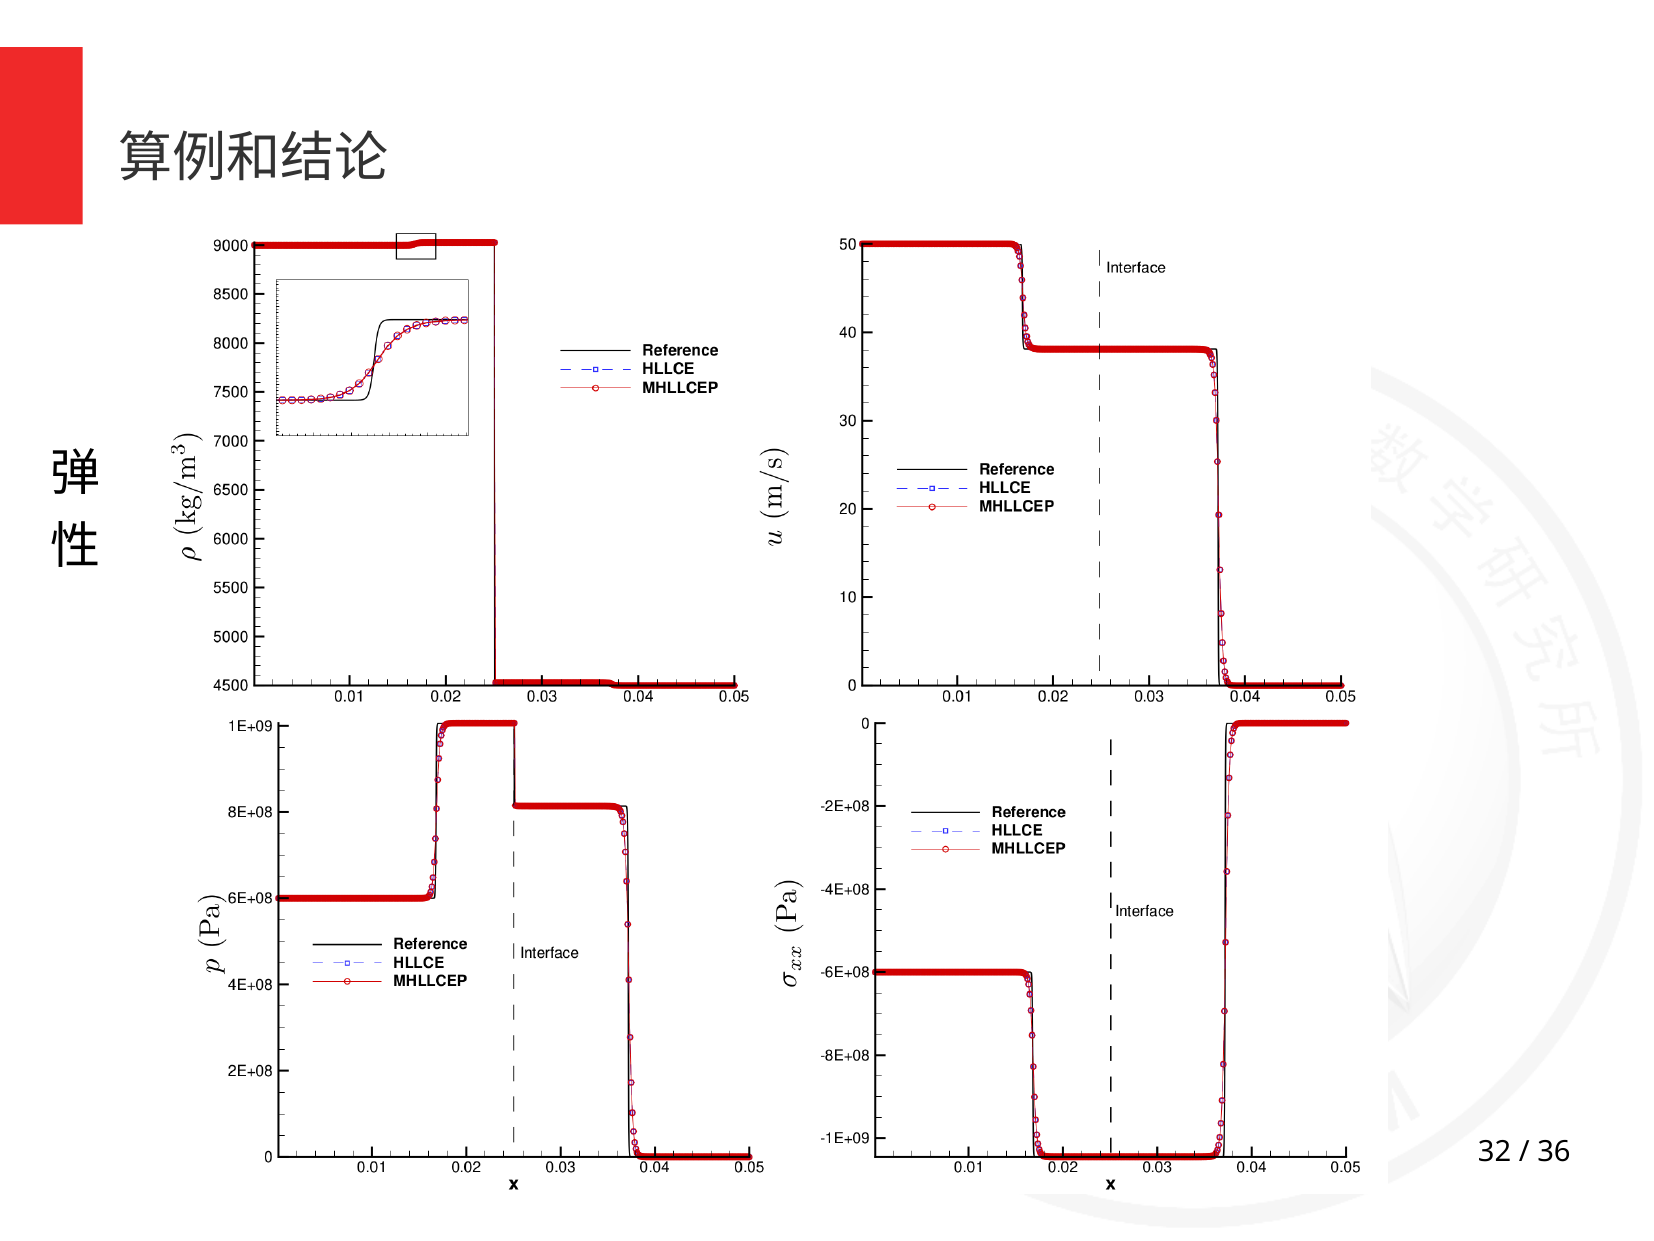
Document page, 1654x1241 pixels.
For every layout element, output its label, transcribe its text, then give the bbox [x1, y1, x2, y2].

picture [141, 221, 1654, 1241]
text_box 弹性 [35, 425, 130, 557]
title 算例和结论 [118, 49, 1571, 257]
